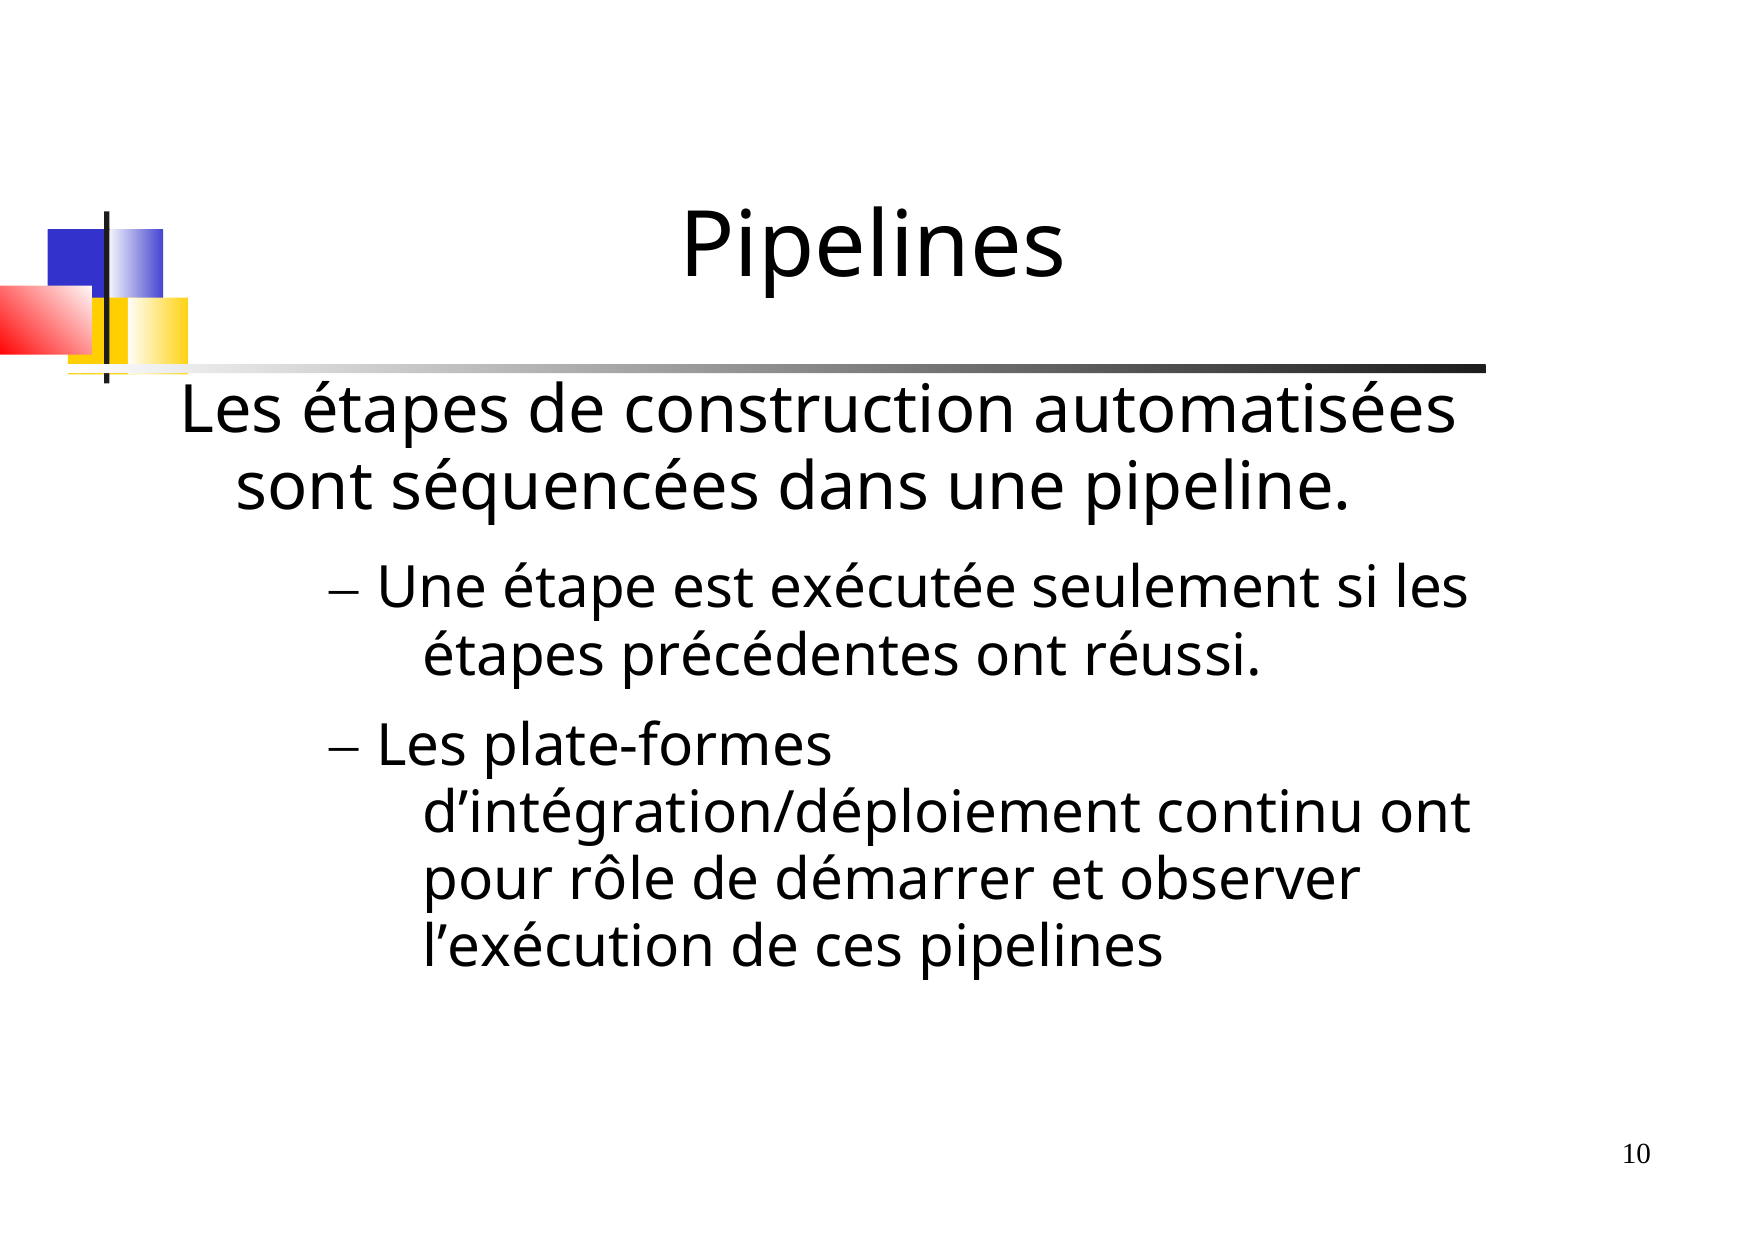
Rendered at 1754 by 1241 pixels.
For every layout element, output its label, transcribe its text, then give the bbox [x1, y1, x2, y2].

list Les étapes de construction automatisées sont séquencées dans une pipeline. Une étape est exécutée seulement si les étapes précédentes ont réussi. Les plate-formes d’intégration/déploiement continu ont pour rôle de démarrer et observer l’exécution de ces pipelines [179, 371, 1567, 1091]
title Pipelines [179, 139, 1567, 351]
